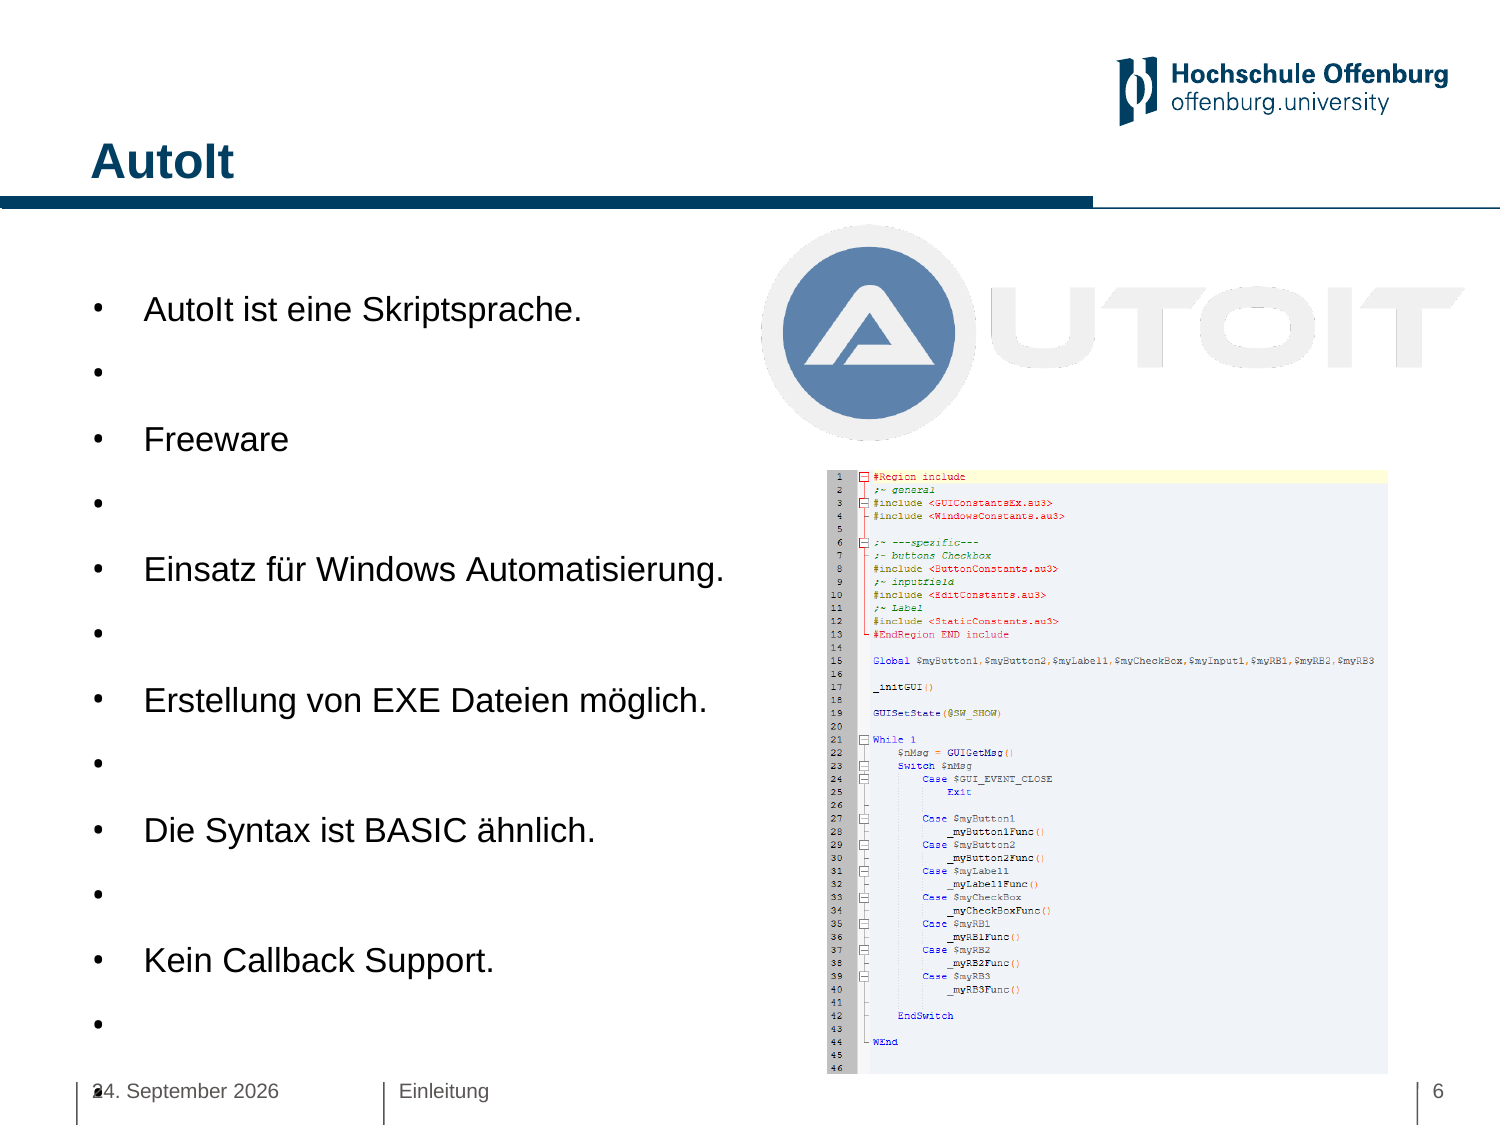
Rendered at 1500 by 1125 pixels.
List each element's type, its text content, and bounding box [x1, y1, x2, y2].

text_box 20. Januar 2019 [76, 1070, 349, 1125]
text_box Einleitung [383, 1070, 963, 1125]
picture [827, 470, 1388, 1074]
text_box 6 [1417, 1070, 1500, 1125]
picture [742, 204, 1487, 460]
list AutoIt ist eine Skriptsprache. Freeware Einsatz für Windows Automatisierung. Erstellung von EXE Dateien möglich. Die Syntax ist BASIC ähnlich. Kein Callback Support. [76, 279, 1414, 988]
title AutoIt [75, 54, 1412, 197]
